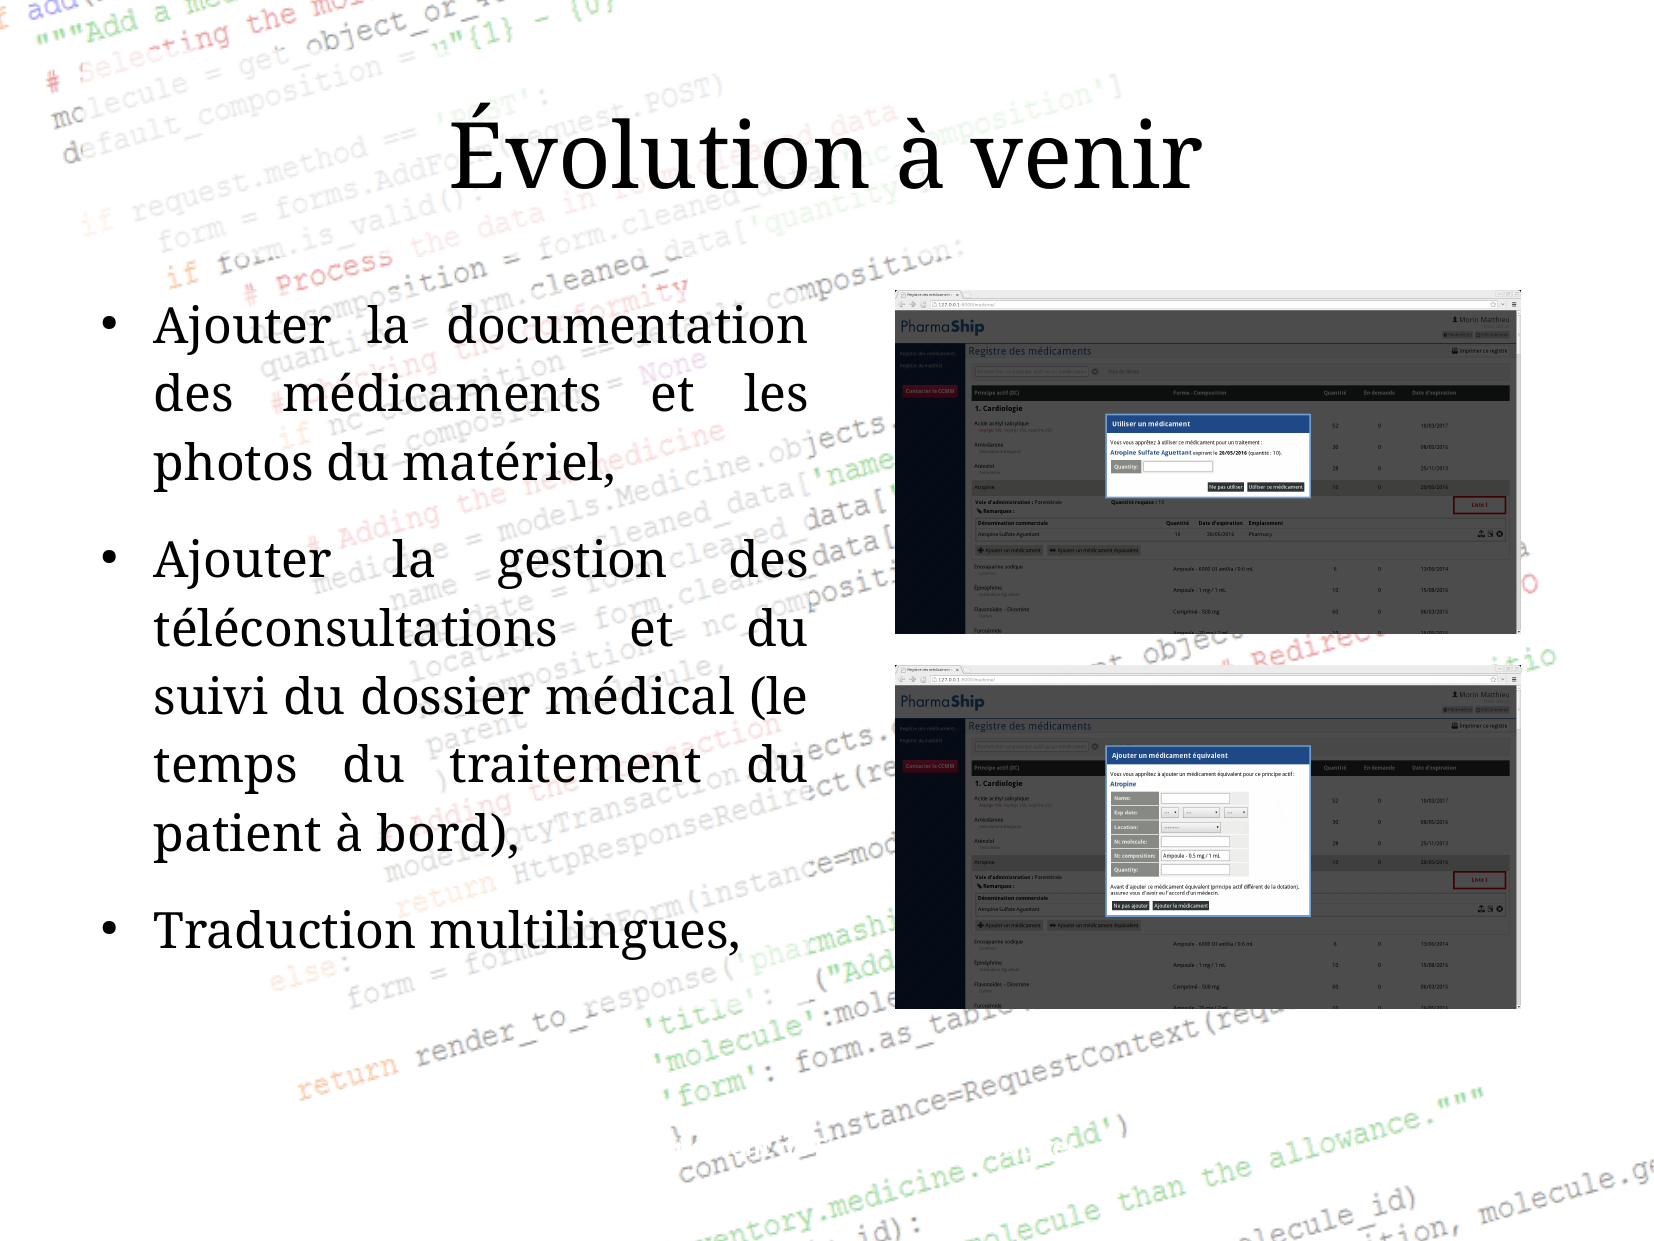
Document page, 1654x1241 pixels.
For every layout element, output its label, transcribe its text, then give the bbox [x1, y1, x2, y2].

picture [0, 0, 1654, 1241]
title Évolution à venir [82, 49, 1571, 257]
list Ajouter la documentation des médicaments et les photos du matériel, Ajouter la gestion des téléconsultations et du suivi du dossier médical (le temps du traitement du patient à bord), Traduction multilingues, [82, 290, 809, 1010]
